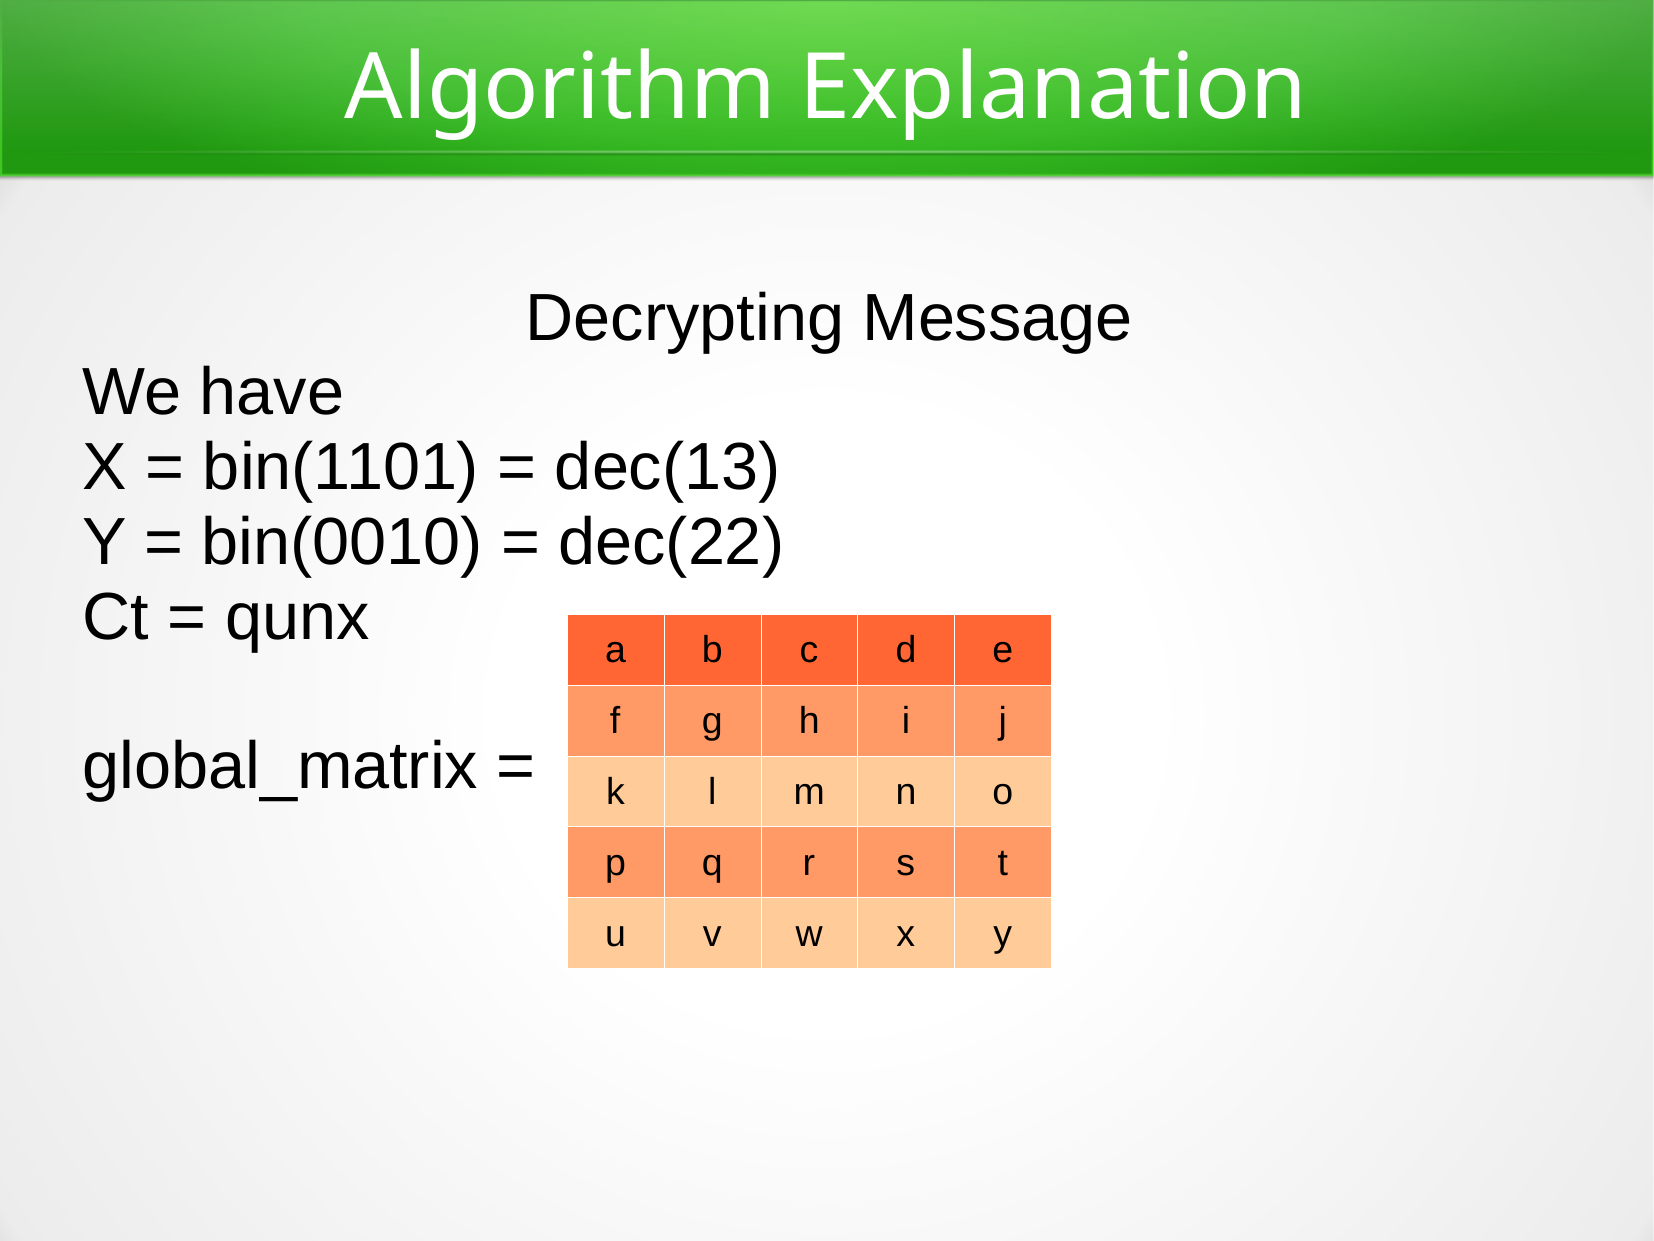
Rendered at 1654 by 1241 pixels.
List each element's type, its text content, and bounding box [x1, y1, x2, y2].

table_cell y [955, 898, 1051, 968]
table_cell u [568, 898, 664, 968]
table_cell o [955, 757, 1051, 826]
table_cell l [665, 757, 761, 826]
table_cell j [955, 686, 1051, 756]
table_cell f [568, 686, 664, 756]
table_cell m [762, 757, 857, 826]
table_cell w [762, 898, 857, 968]
title Algorithm Explanation [82, 11, 1571, 154]
table_cell s [858, 827, 954, 897]
picture [0, 0, 1654, 1241]
table_header d [858, 615, 954, 685]
table_header e [955, 615, 1051, 685]
table_cell h [762, 686, 857, 756]
table_cell r [762, 827, 857, 897]
table_cell i [858, 686, 954, 756]
table_cell g [665, 686, 761, 756]
table_cell k [568, 757, 664, 826]
table_cell q [665, 827, 761, 897]
table_header c [762, 615, 857, 685]
table_cell p [568, 827, 664, 897]
table_cell n [858, 757, 954, 826]
table_cell v [665, 898, 761, 968]
subtitle Decrypting Message We have X = bin(1101) = dec(13) Y = bin(0010) = dec(22) Ct = qunx global_matrix = [82, 279, 1571, 1028]
table_cell t [955, 827, 1051, 897]
table_header b [665, 615, 761, 685]
table_cell x [858, 898, 954, 968]
table_header a [568, 615, 664, 685]
